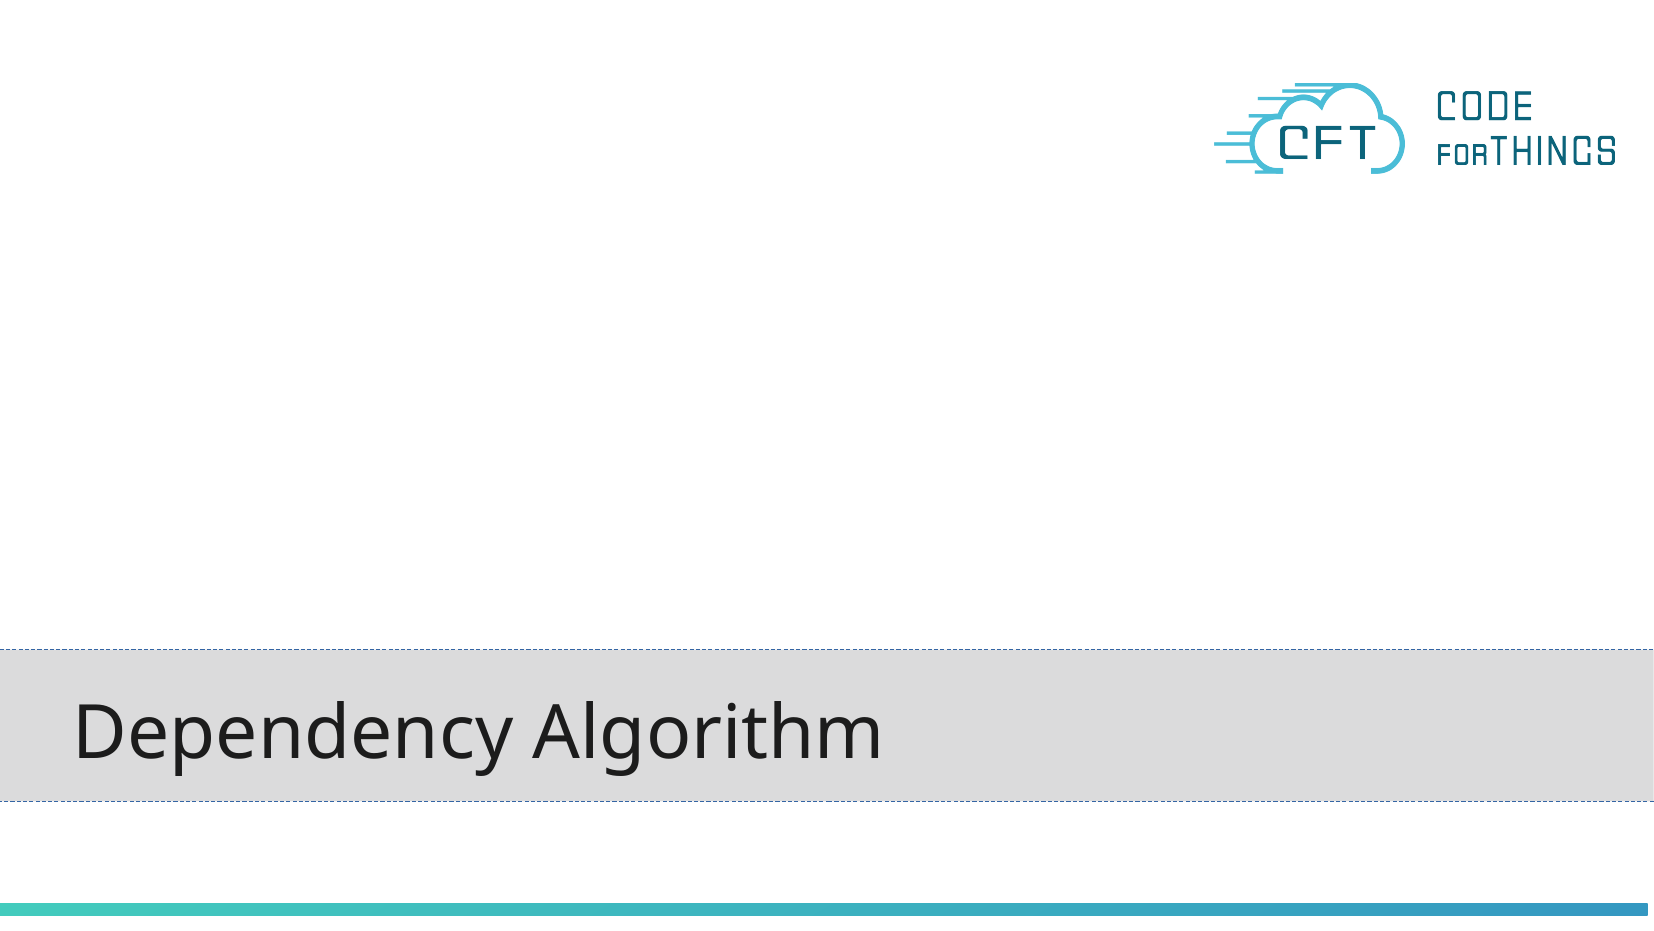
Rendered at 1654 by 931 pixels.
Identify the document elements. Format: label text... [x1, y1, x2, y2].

title Dependency Algorithm [53, 651, 1542, 807]
picture [1214, 83, 1615, 174]
